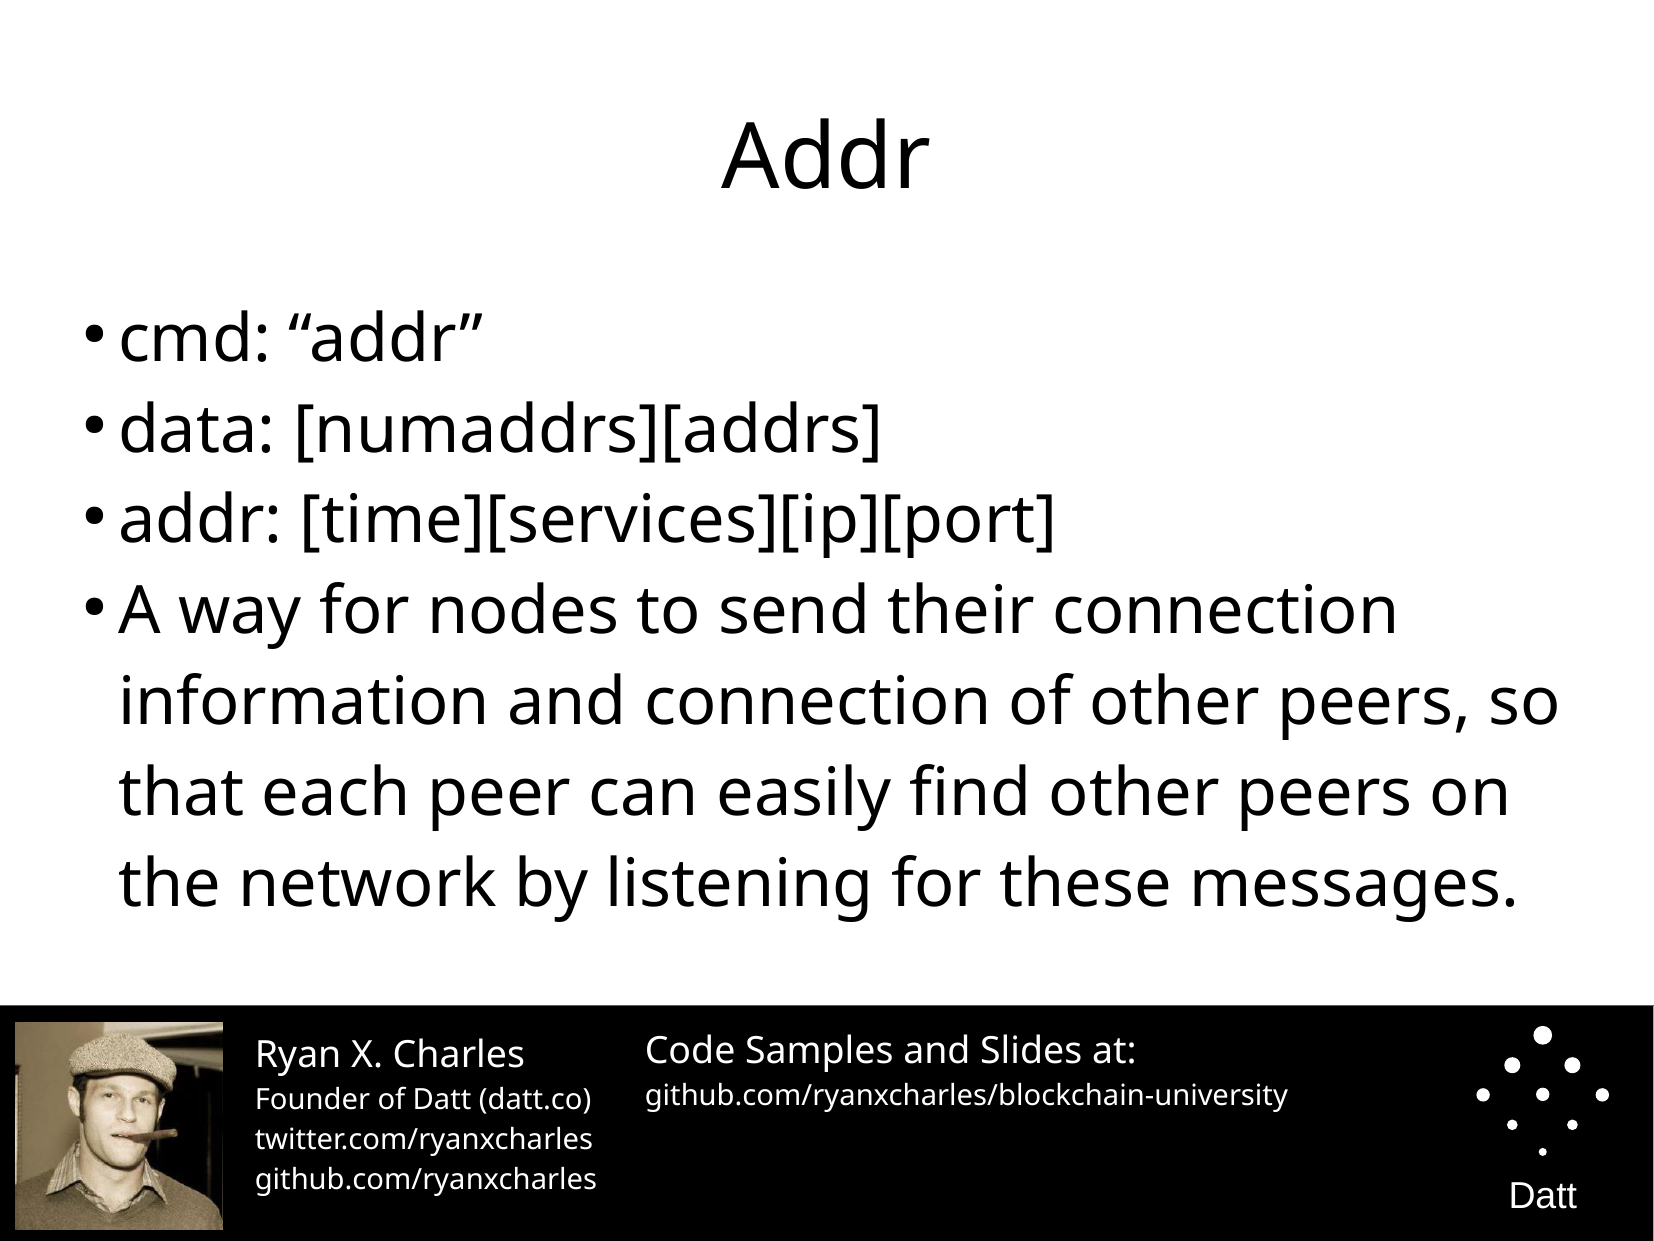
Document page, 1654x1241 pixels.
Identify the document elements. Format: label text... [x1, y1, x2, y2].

text_box Ryan X. Charles Founder of Datt (datt.co) twitter.com/ryanxcharles github.com/ryanxcharles [240, 1020, 976, 1241]
text_box Datt [1452, 1167, 1633, 1241]
picture [1475, 1023, 1611, 1159]
picture [15, 1022, 223, 1231]
title Addr [82, 49, 1571, 257]
text_box [0, 1005, 1654, 1241]
subtitle cmd: “addr” data: [numaddrs][addrs] addr: [time][services][ip][port] A way for nodes to send their connection information and connection of other peers, so that each peer can easily find other peers on the network by listening for these messages. [82, 290, 1571, 1005]
text_box Code Samples and Slides at: github.com/ryanxcharles/blockchain-university [630, 1015, 1403, 1156]
